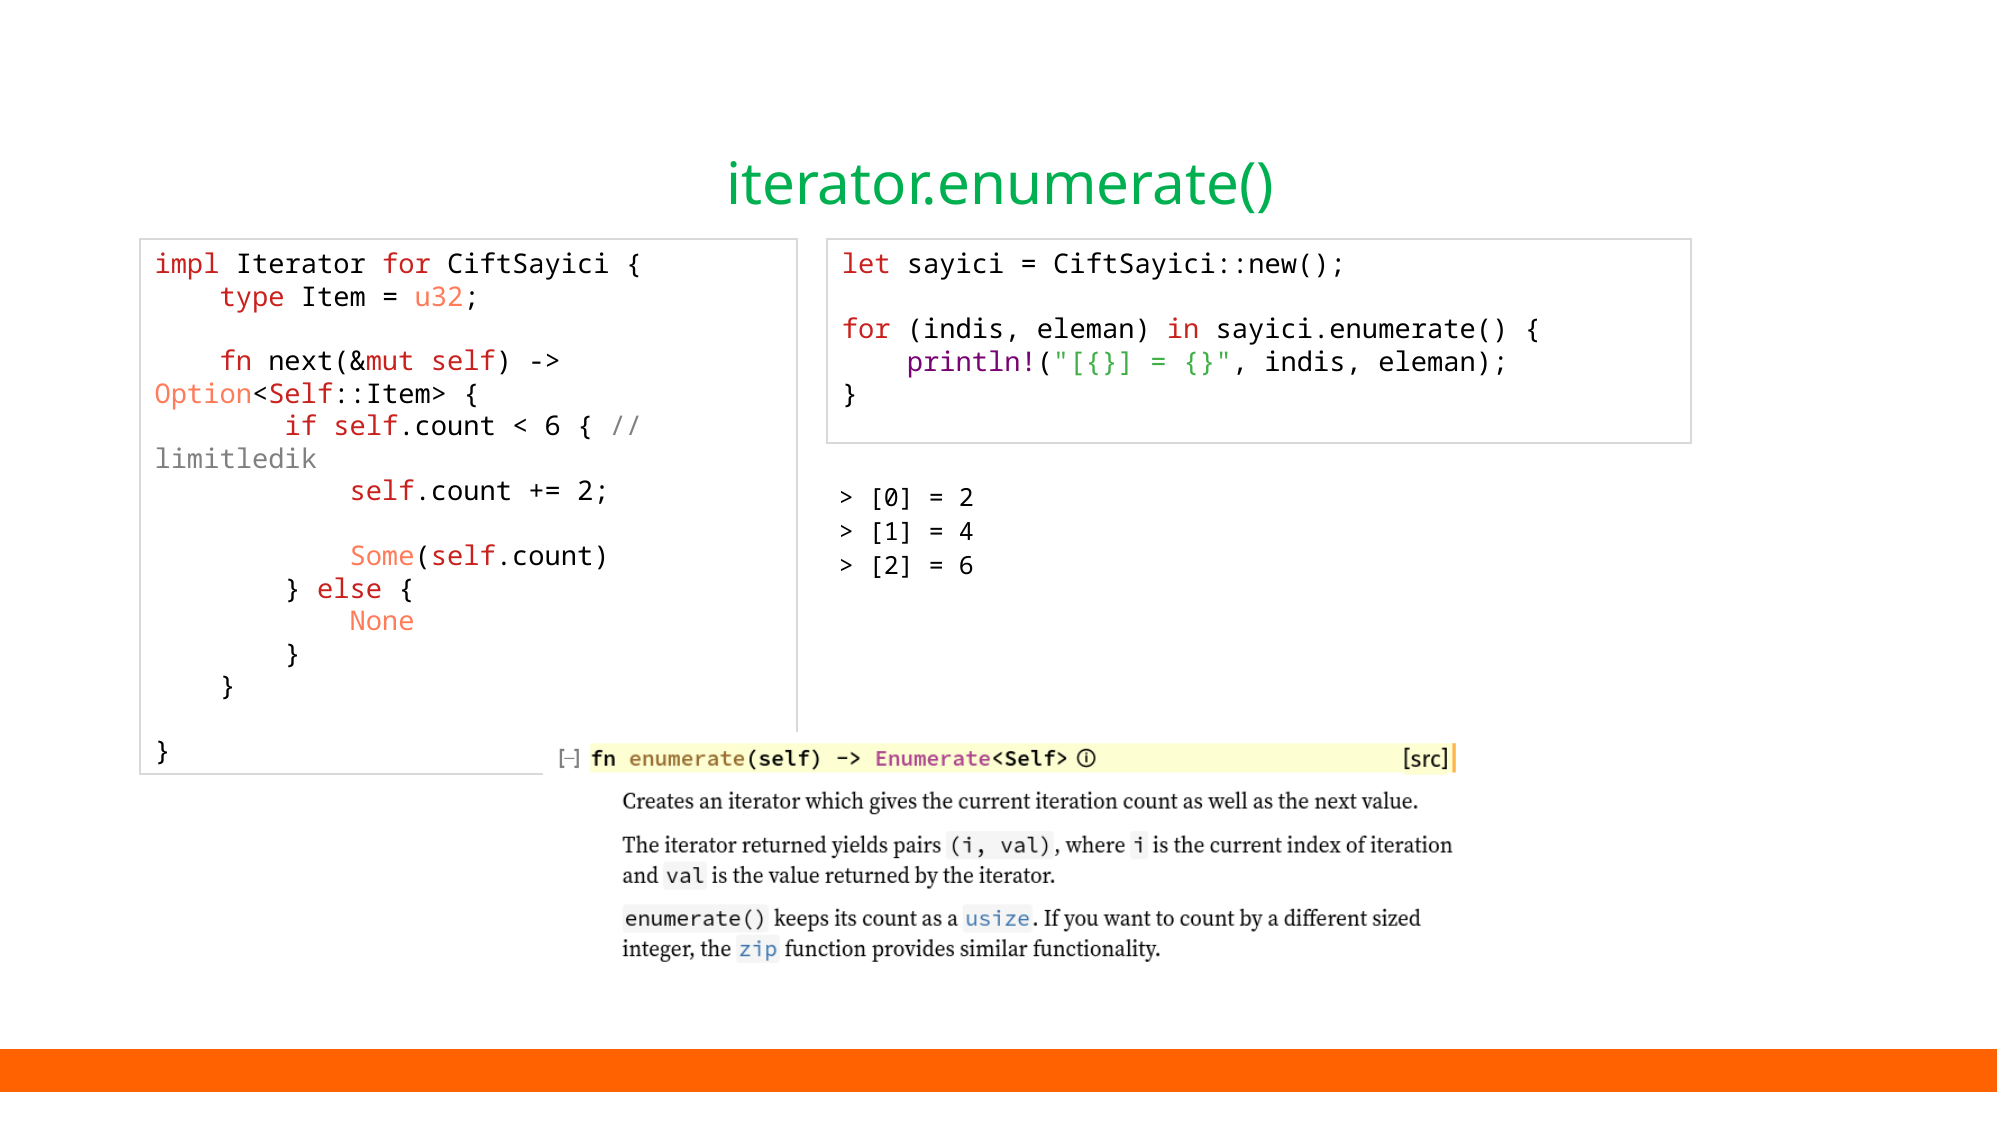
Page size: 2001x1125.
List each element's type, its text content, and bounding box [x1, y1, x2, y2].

list iterator.enumerate() [420, 146, 1580, 237]
text_box [0, 1049, 1997, 1092]
text_box let sayici = CiftSayici::new(); for (indis, eleman) in sayici.enumerate() { println!("[{}] = {}", indis, eleman); } [826, 238, 1692, 443]
text_box impl Iterator for CiftSayici { type Item = u32; fn next(&mut self) -> Option<Self::Item> { if self.count < 6 { // limitledik self.count += 2; Some(self.count) } else { None } } } [139, 238, 798, 709]
picture [543, 732, 1457, 972]
text_box > [0] = 2 > [1] = 4 > [2] = 6 [824, 472, 1004, 588]
